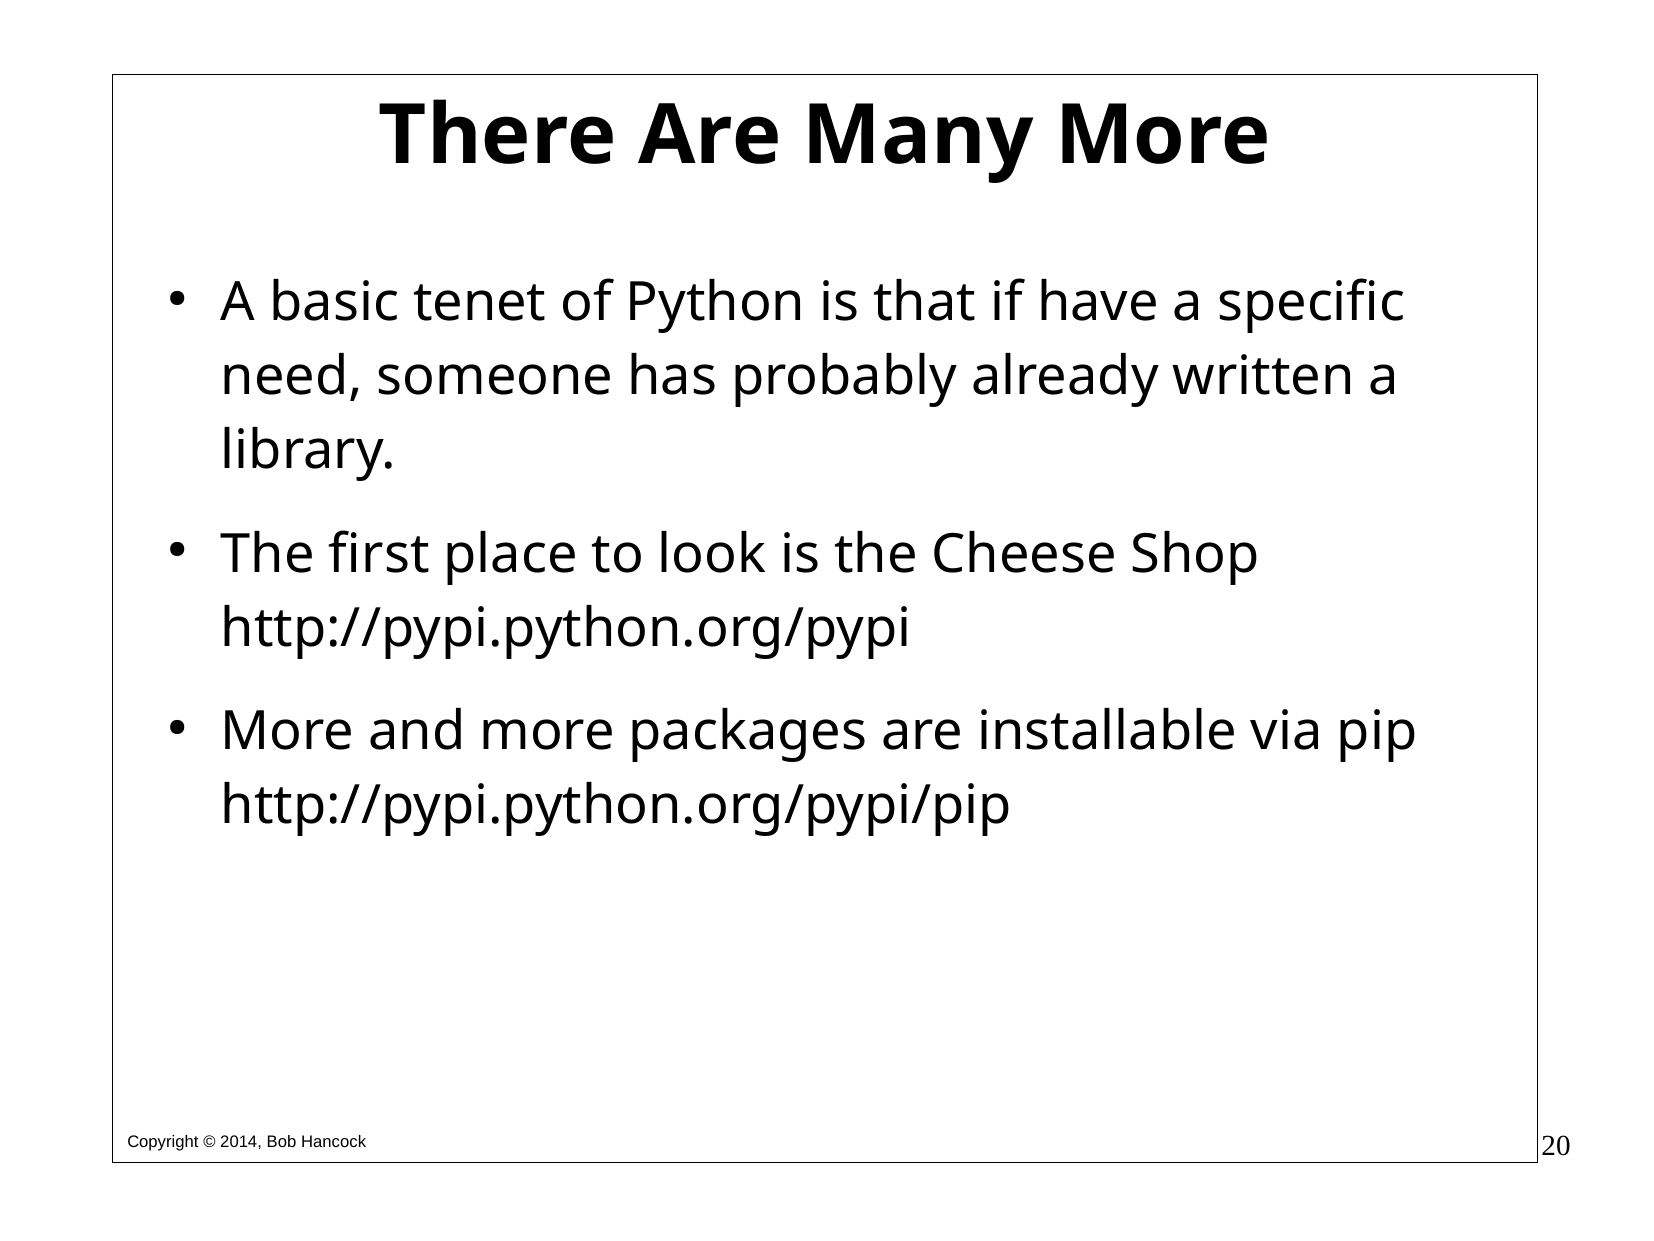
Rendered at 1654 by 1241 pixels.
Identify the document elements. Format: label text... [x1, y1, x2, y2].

title There Are Many More [112, 75, 1538, 188]
text_box Copyright © 2014, Bob Hancock [112, 1125, 381, 1159]
list A basic tenet of Python is that if have a specific need, someone has probably already written a library. The first place to look is the Cheese Shop http://pypi.python.org/pypi More and more packages are installable via pip http://pypi.python.org/pypi/pip [150, 262, 1501, 1126]
